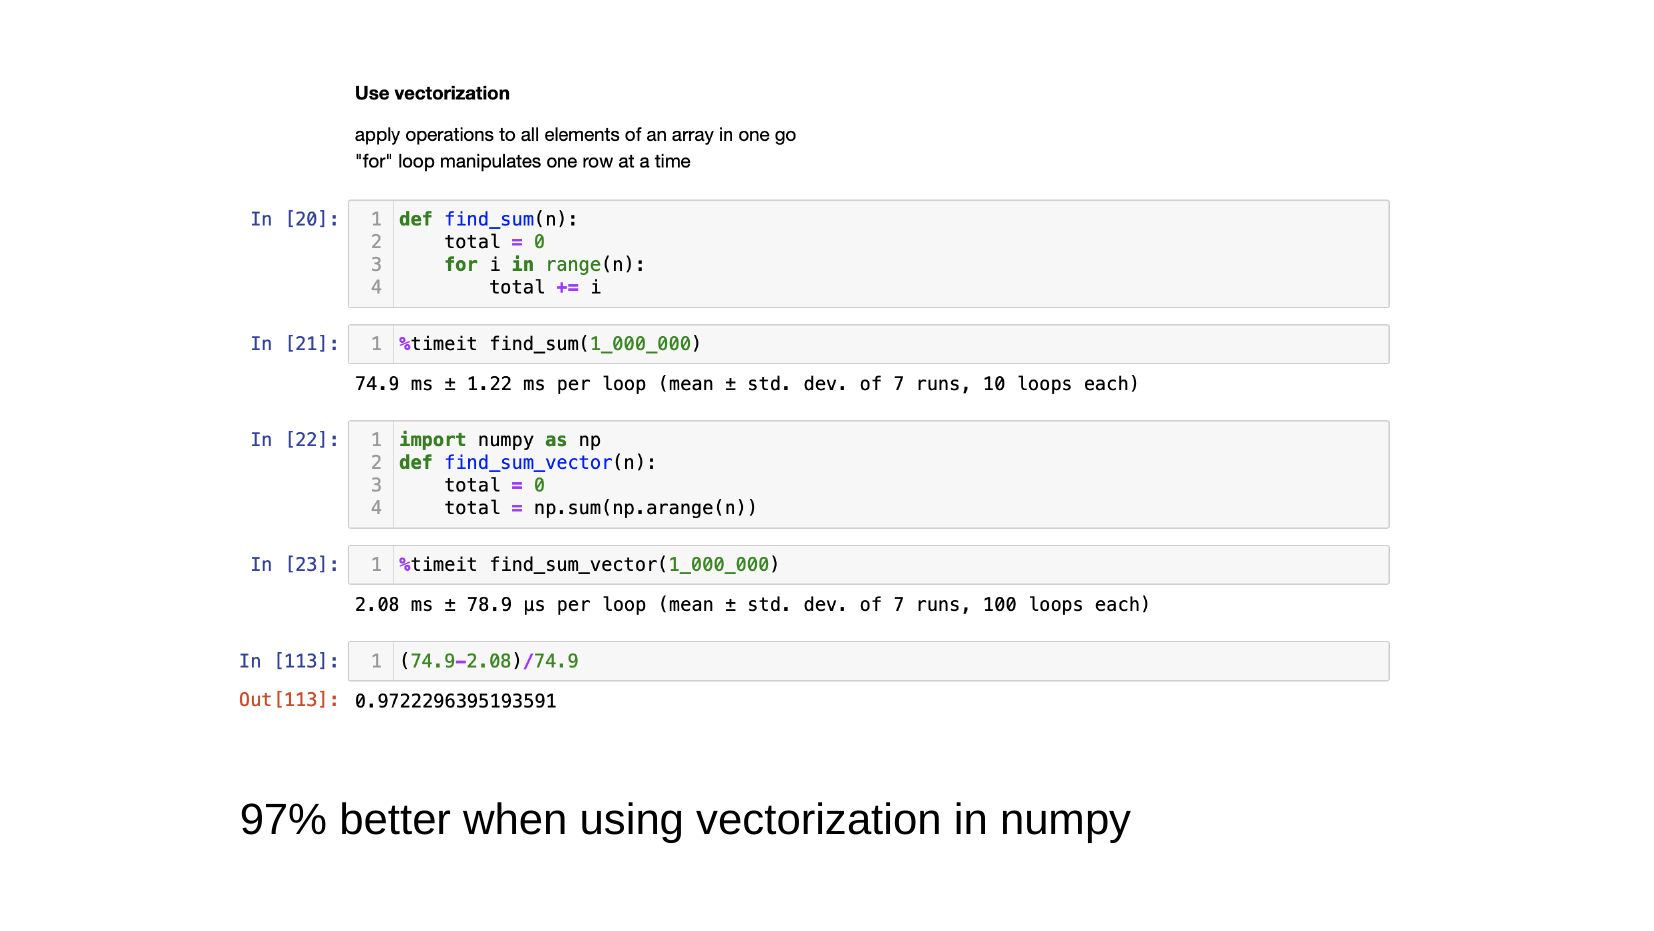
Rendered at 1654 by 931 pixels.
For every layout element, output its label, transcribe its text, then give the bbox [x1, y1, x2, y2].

text_box 97% better when using vectorization in numpy [225, 787, 1160, 852]
picture [225, 74, 1400, 726]
